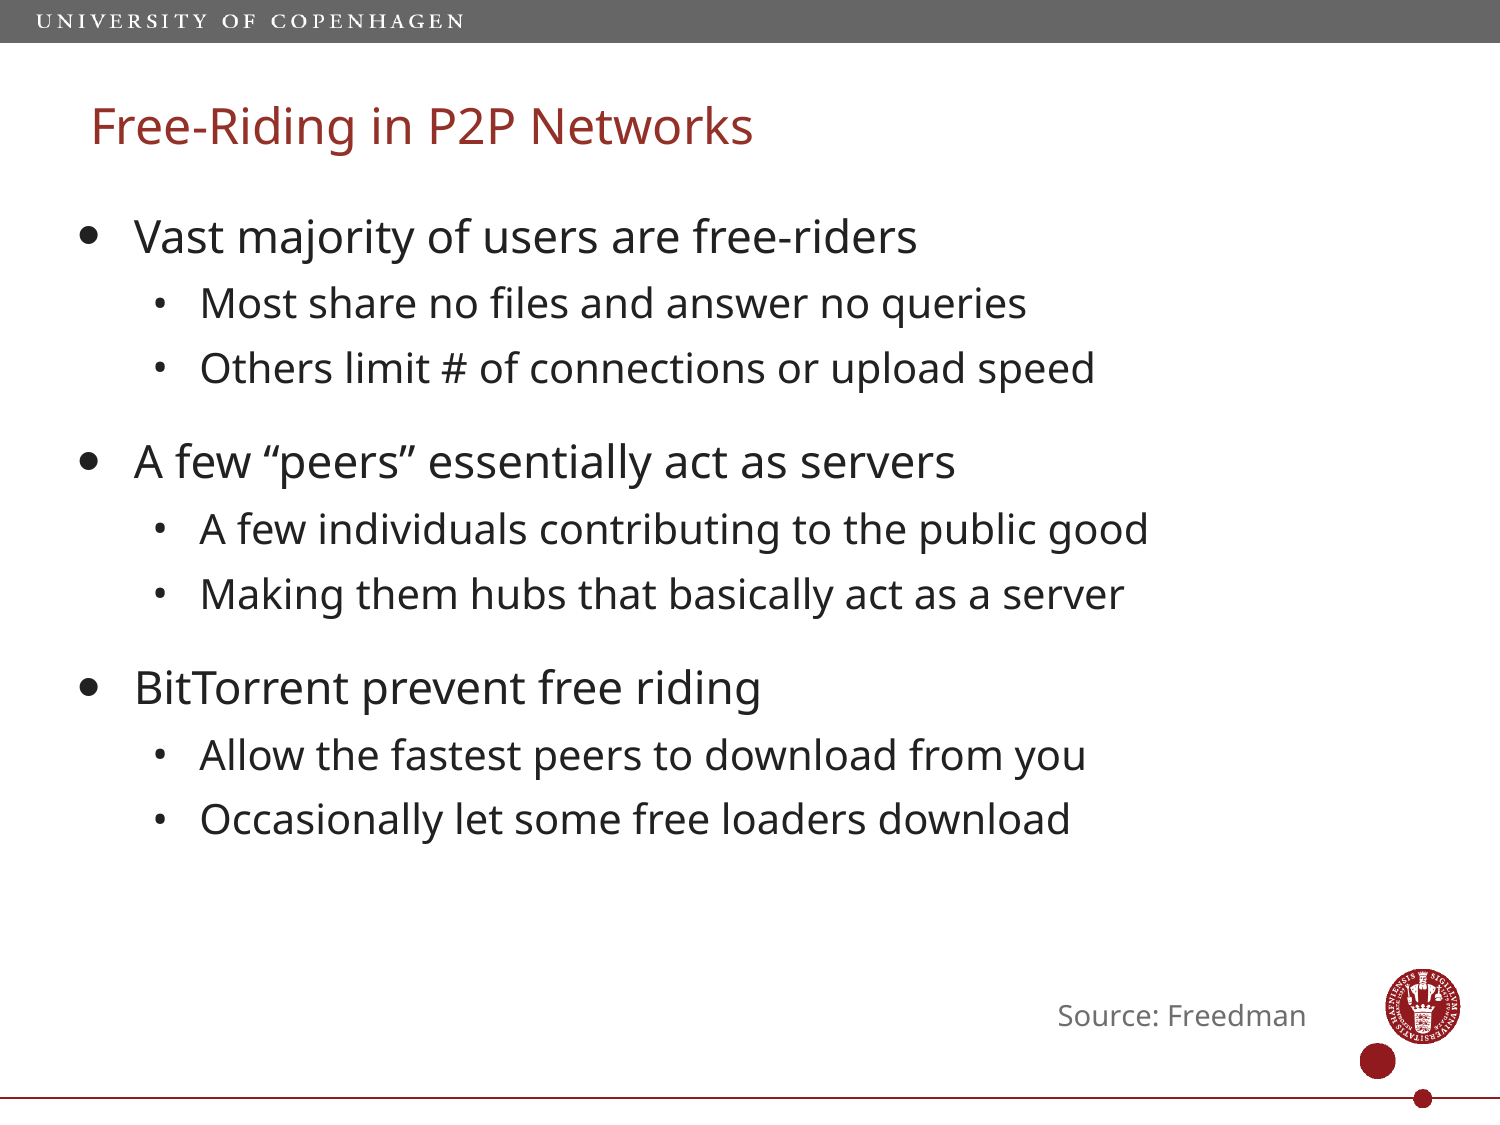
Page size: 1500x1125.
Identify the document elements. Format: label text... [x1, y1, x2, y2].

text_box Source: Freedman [1042, 989, 1350, 1041]
list Vast majority of users are free-riders Most share no files and answer no queries Others limit # of connections or upload speed A few “peers” essentially act as servers A few individuals contributing to the public good Making them hubs that basically act as a server BitTorrent prevent free riding Allow the fastest peers to download from you Occasionally let some free loaders download [62, 200, 1463, 976]
title Free-Riding in P2P Networks [75, 69, 1426, 180]
picture [0, 910, 1500, 1122]
